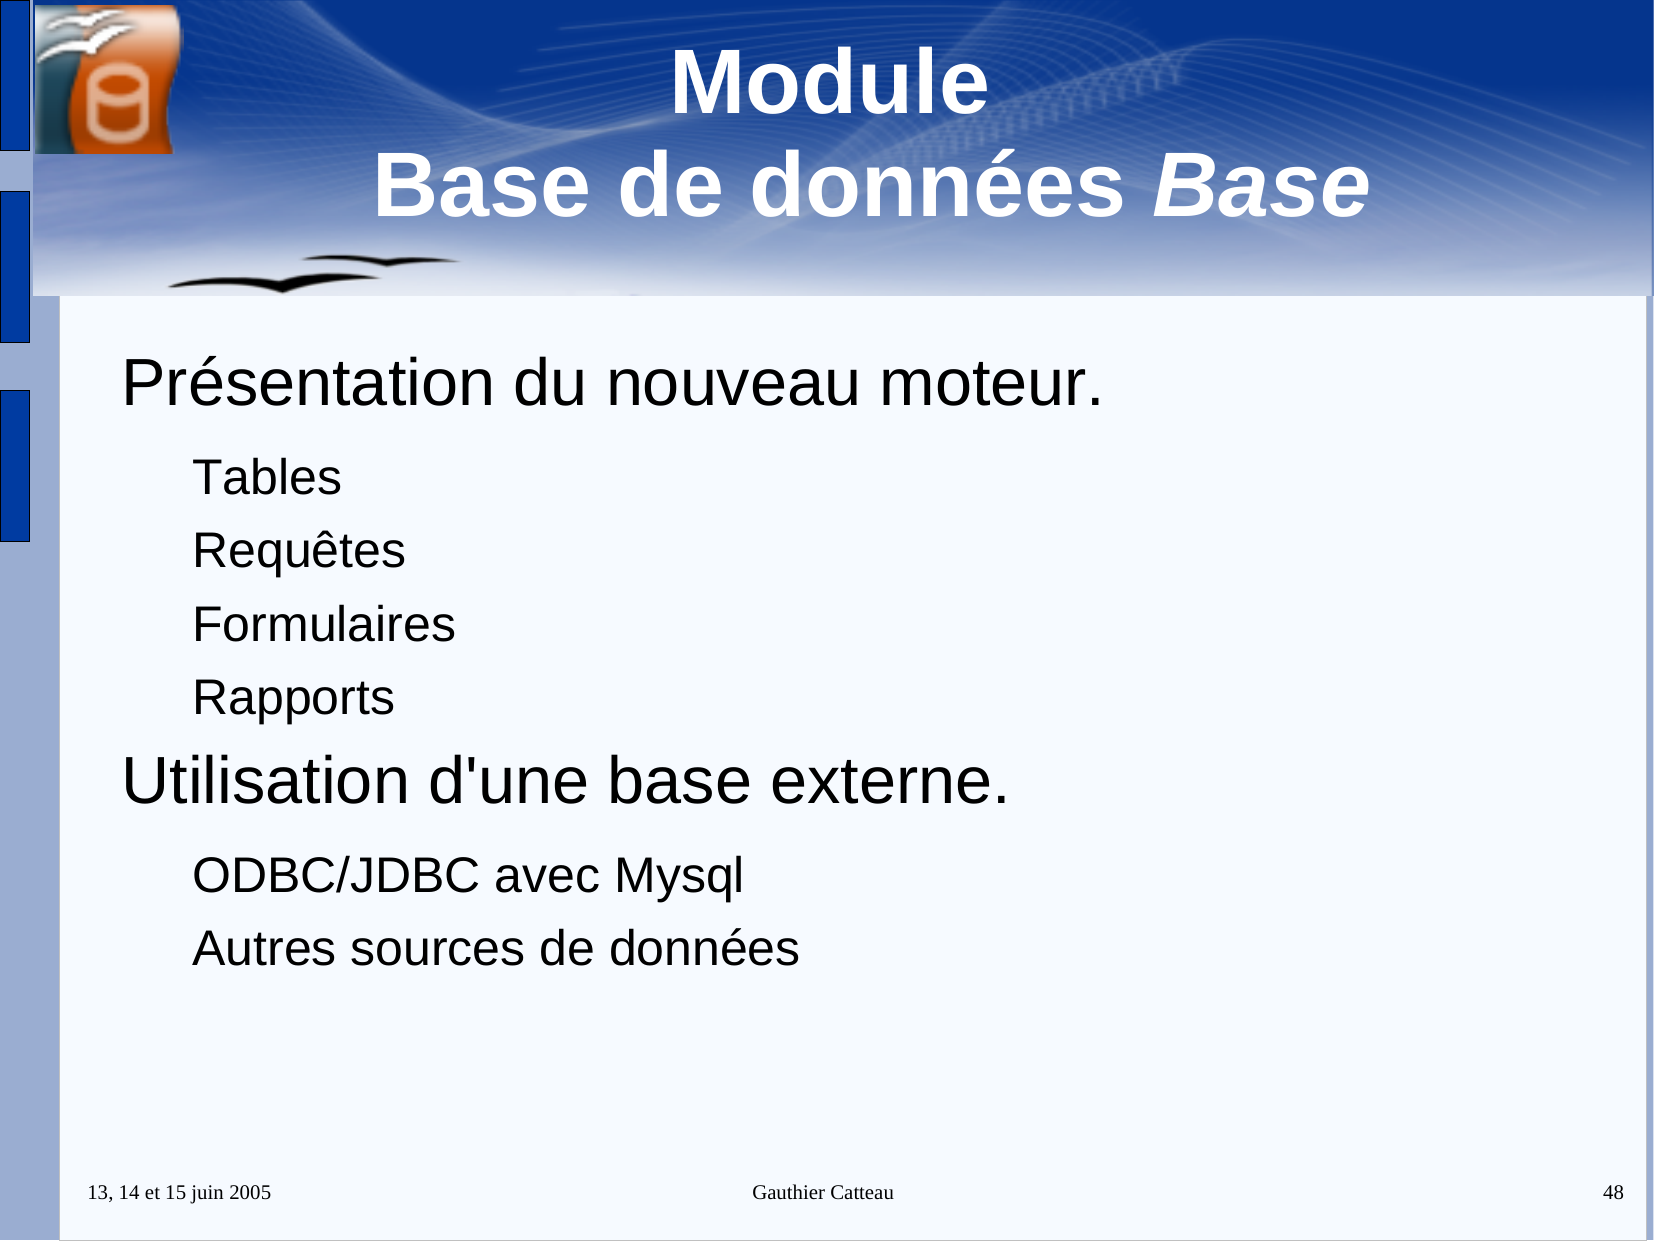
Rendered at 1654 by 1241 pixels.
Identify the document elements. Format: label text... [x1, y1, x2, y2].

title Module Base de données Base [118, 29, 1531, 237]
list Présentation du nouveau moteur. Tables Requêtes Formulaires Rapports Utilisation d'une base externe. ODBC/JDBC avec Mysql Autres sources de données [121, 344, 1534, 977]
picture [33, 0, 1654, 296]
